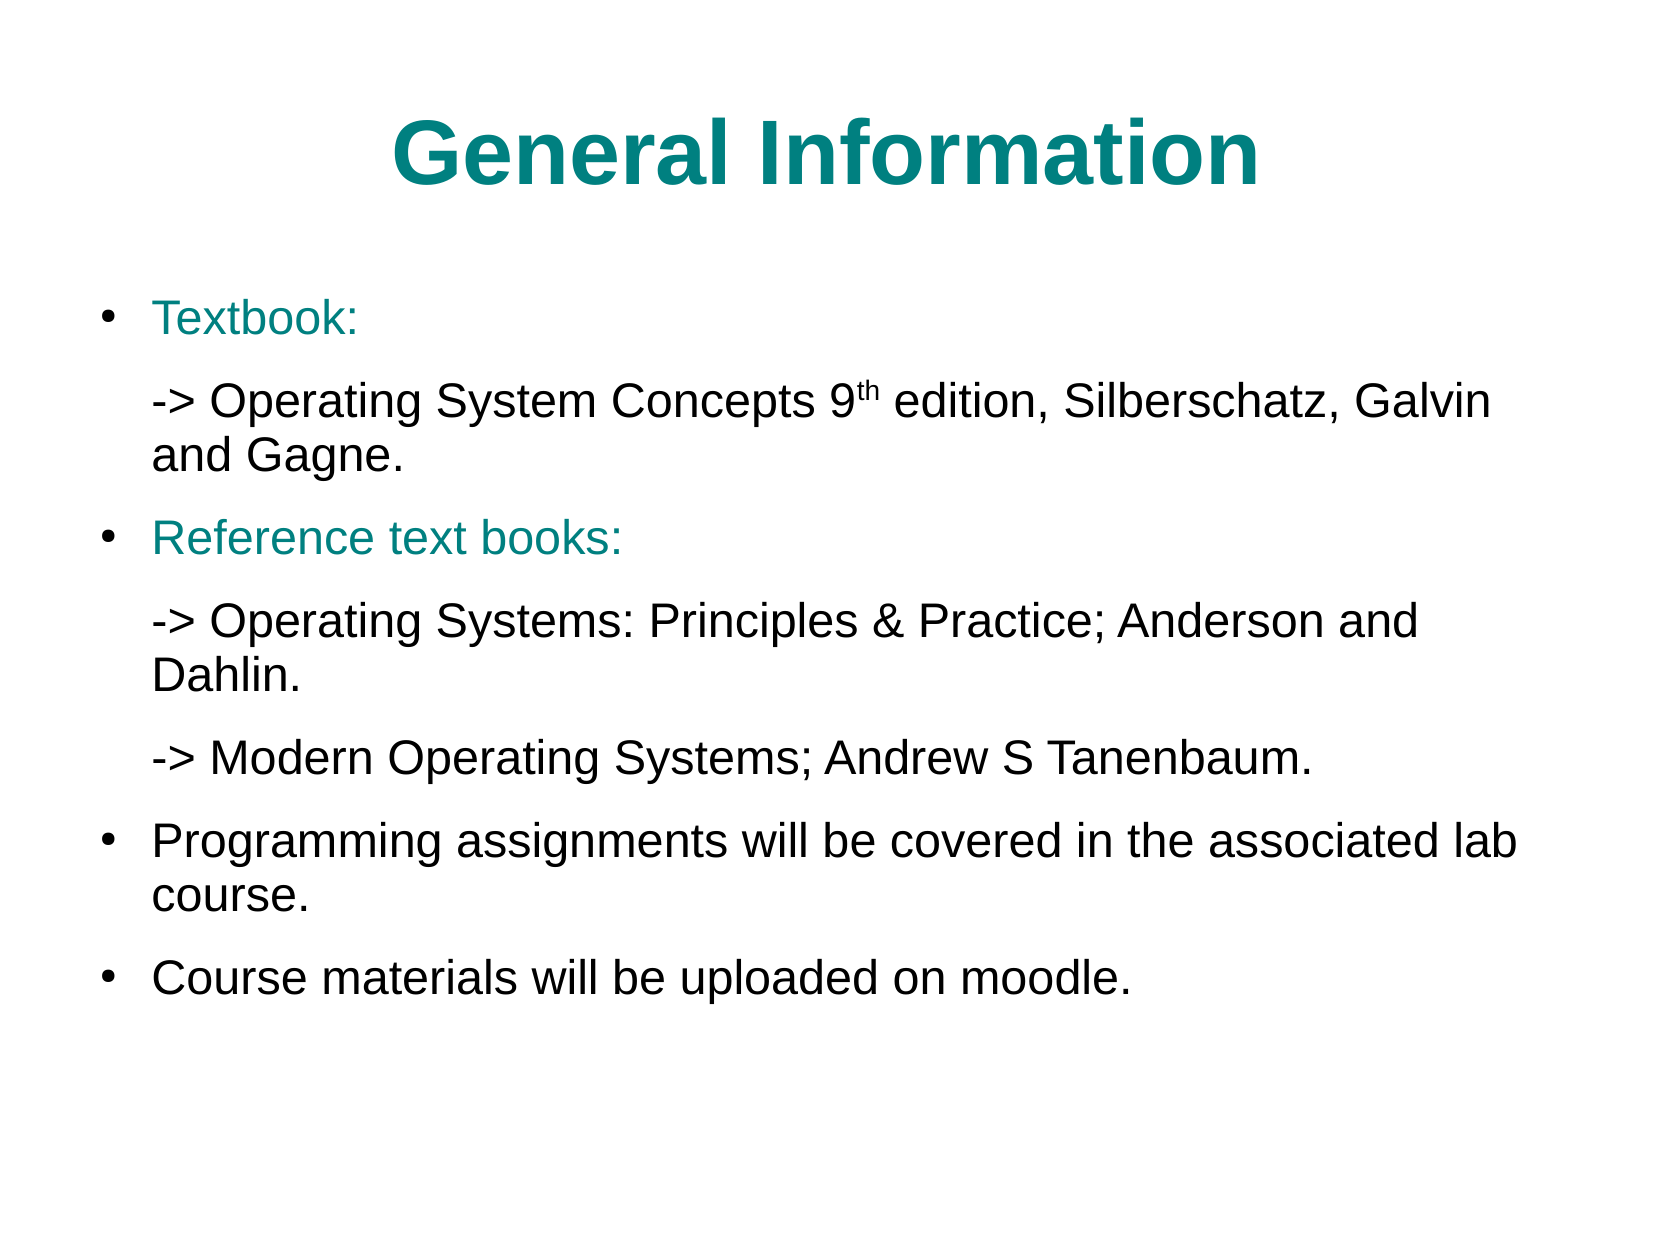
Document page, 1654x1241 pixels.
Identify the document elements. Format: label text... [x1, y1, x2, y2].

list Textbook: -> Operating System Concepts 9th edition, Silberschatz, Galvin and Gagne. Reference text books: -> Operating Systems: Principles & Practice; Anderson and Dahlin. -> Modern Operating Systems; Andrew S Tanenbaum. Programming assignments will be covered in the associated lab course. Course materials will be uploaded on moodle. [82, 290, 1571, 1010]
title General Information [82, 49, 1571, 257]
